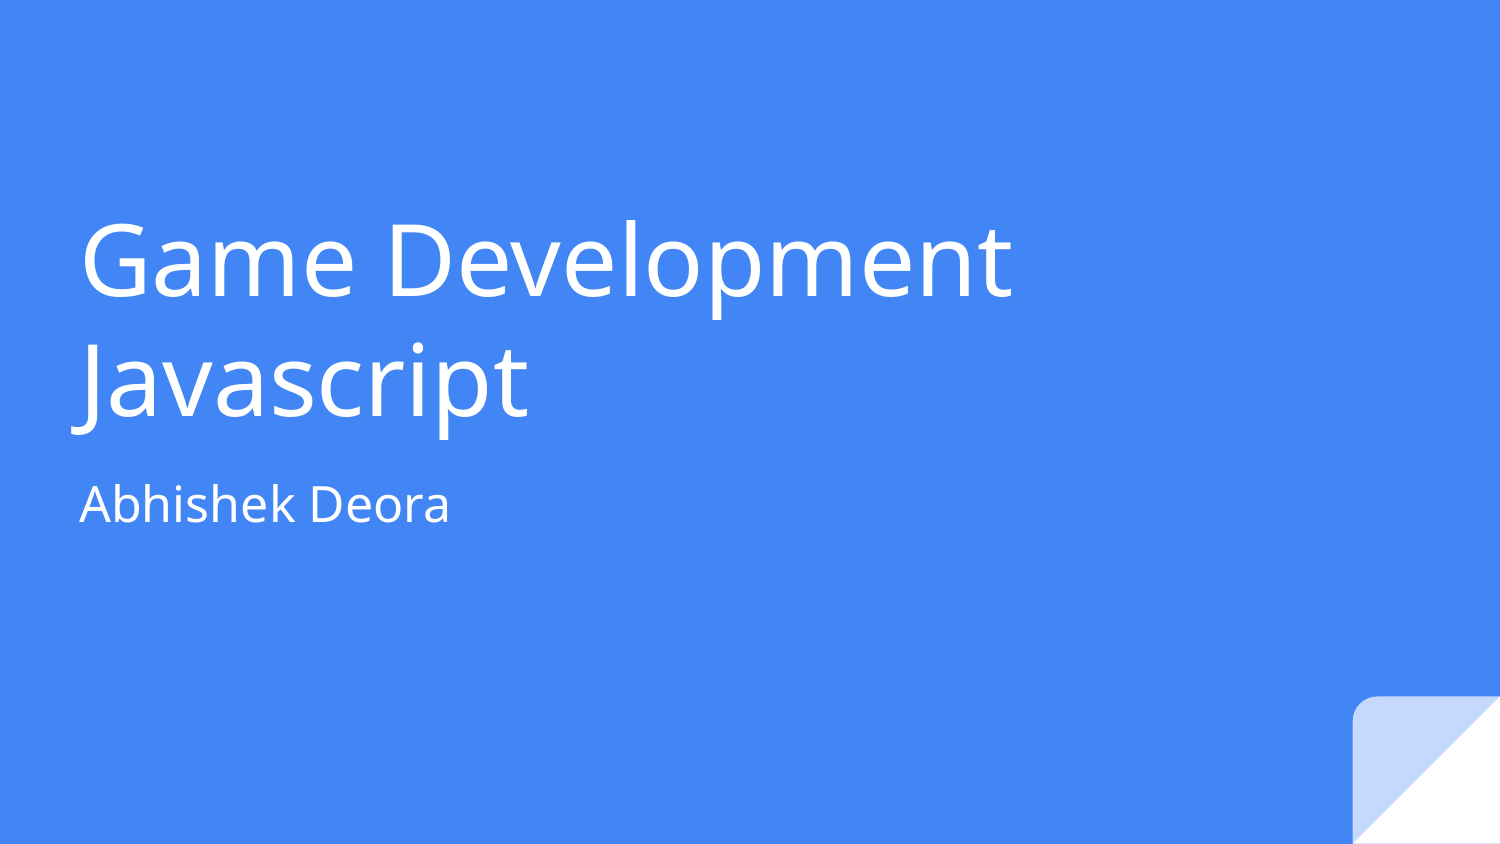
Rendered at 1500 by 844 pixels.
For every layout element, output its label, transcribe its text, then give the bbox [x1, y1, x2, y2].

subtitle Abhishek Deora [64, 457, 1413, 529]
title Game Development Javascript [64, 298, 1413, 452]
